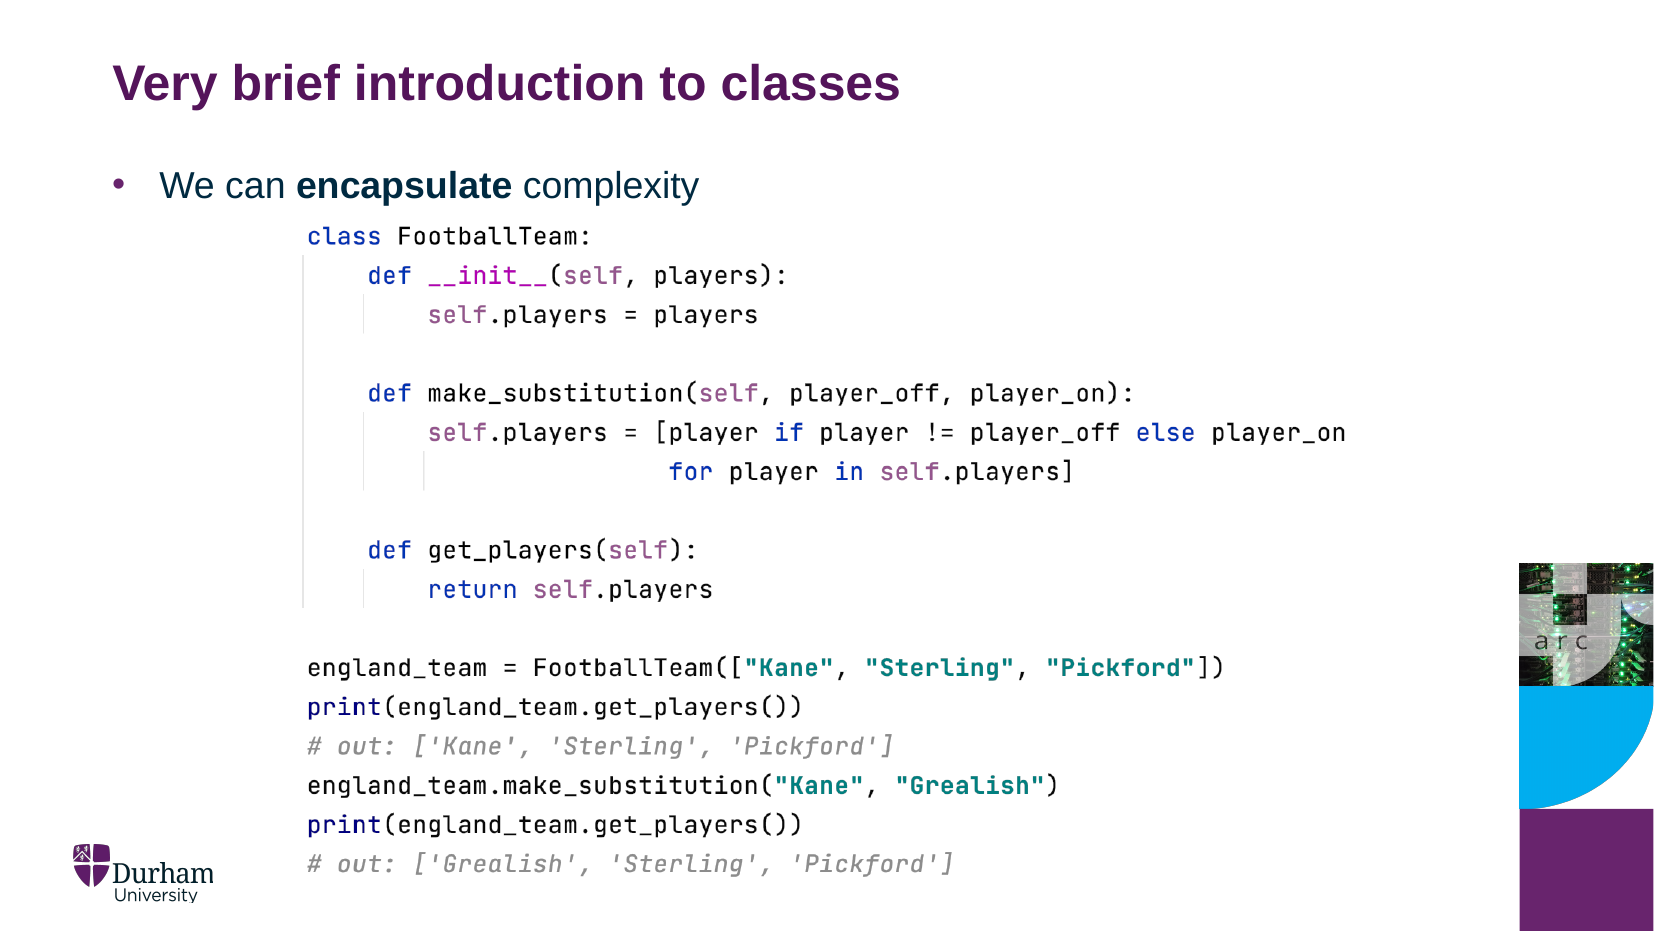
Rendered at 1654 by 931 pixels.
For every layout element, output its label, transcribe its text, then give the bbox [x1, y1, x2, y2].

picture [73, 844, 213, 903]
title Very brief introduction to classes [112, 50, 1542, 206]
picture [302, 214, 1351, 890]
picture [1519, 563, 1654, 685]
picture [1548, 709, 1654, 808]
list We can encapsulate complexity [112, 160, 1520, 512]
text_box [1519, 808, 1654, 931]
